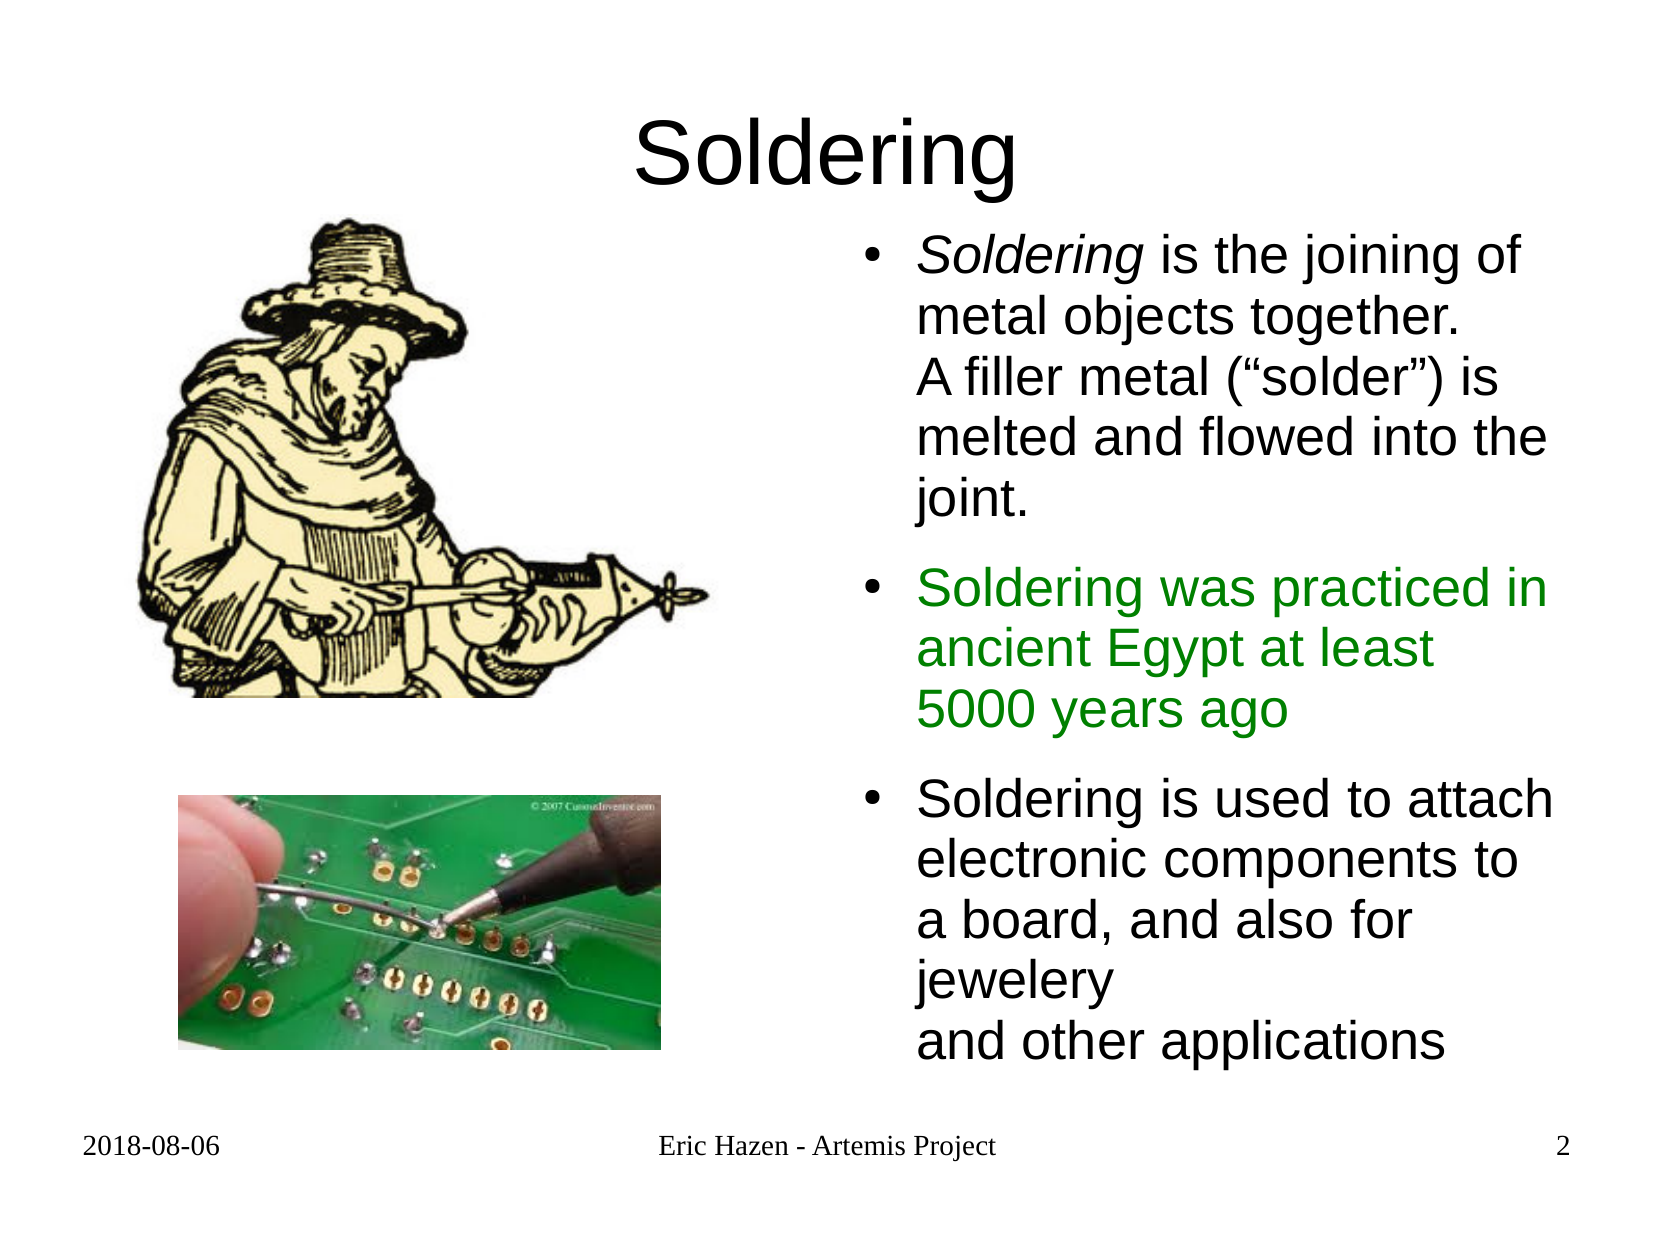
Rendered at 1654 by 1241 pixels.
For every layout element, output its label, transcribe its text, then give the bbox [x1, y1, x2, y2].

list Soldering is the joining of metal objects together. A filler metal (“solder”) is melted and flowed into the joint. Soldering was practiced in ancient Egypt at least 5000 years ago Soldering is used to attach electronic components to a board, and also for jewelery and other applications [845, 225, 1572, 1241]
picture [178, 795, 661, 1051]
title Soldering [82, 49, 1571, 257]
picture [53, 214, 781, 698]
